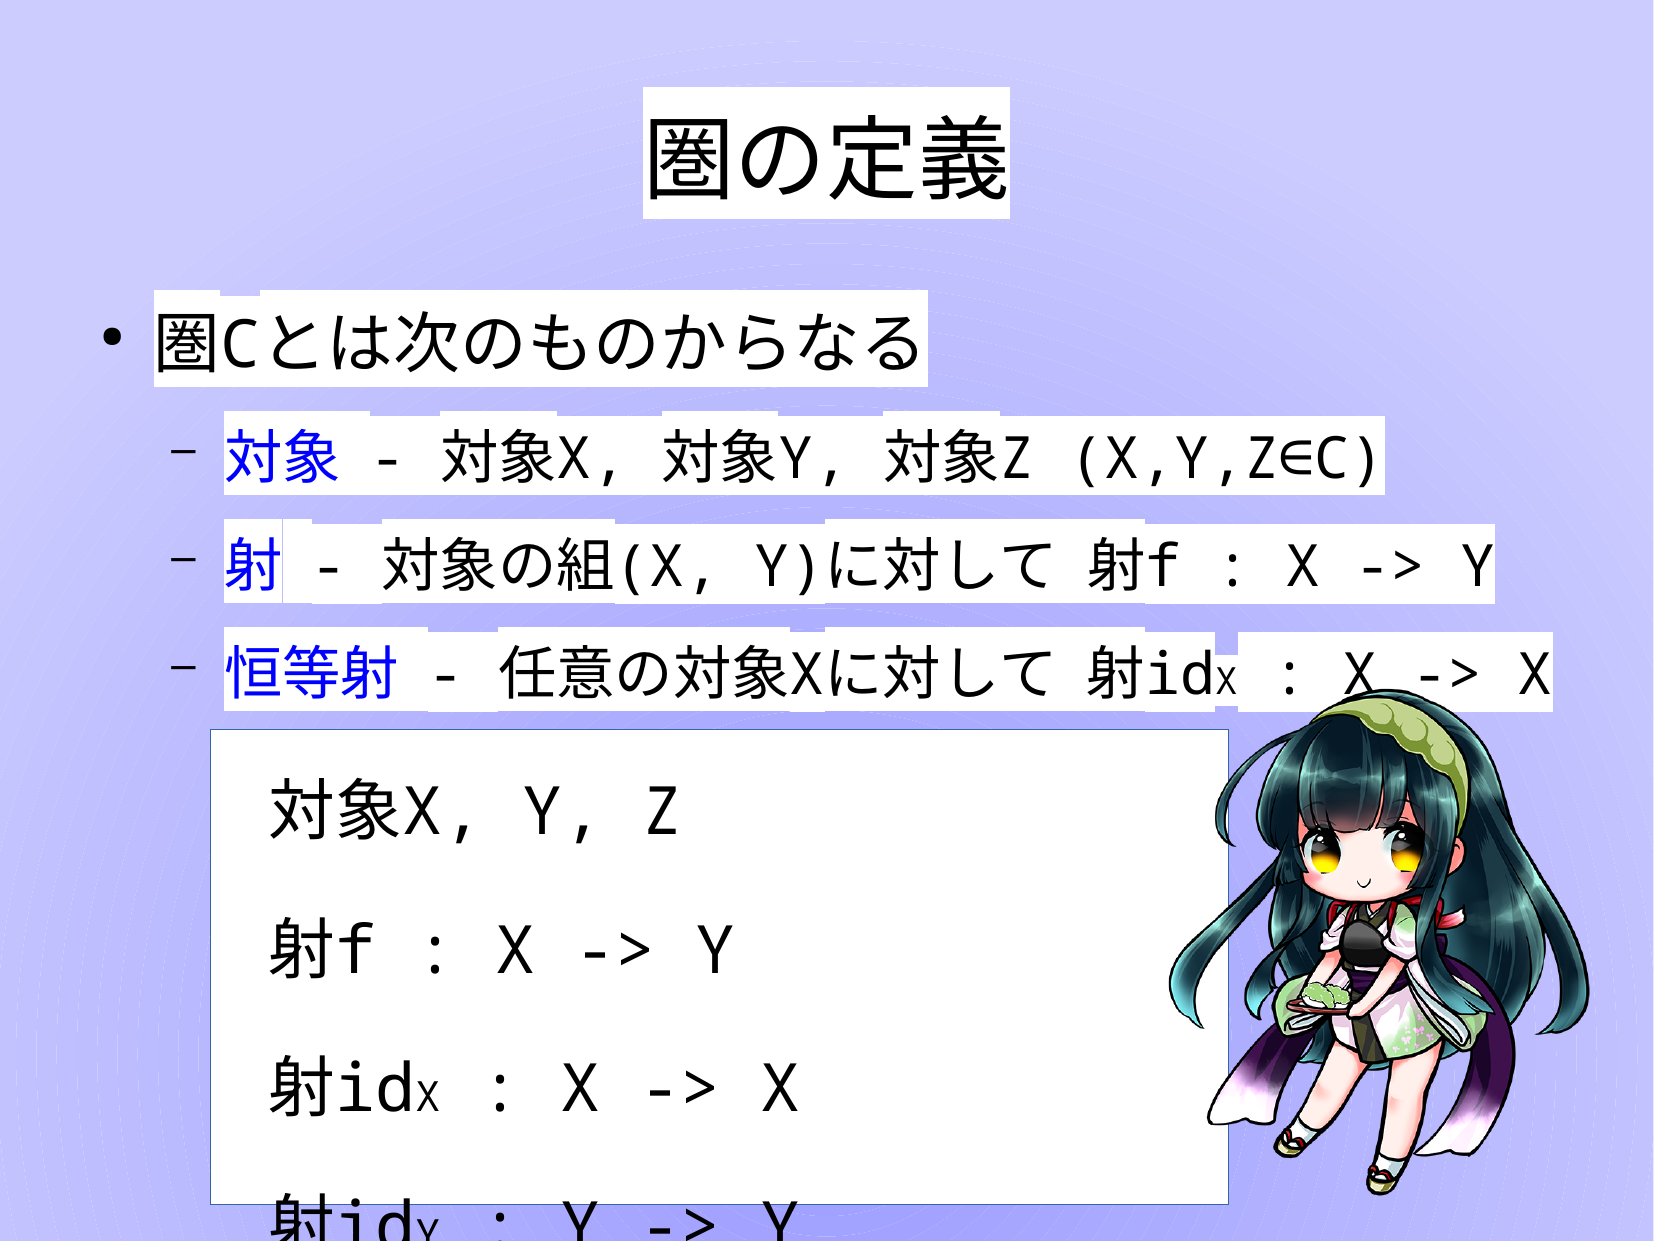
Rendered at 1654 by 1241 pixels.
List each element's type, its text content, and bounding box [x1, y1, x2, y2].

list 圏Cとは次のものからなる 対象 - 対象X, 対象Y, 対象Z (X,Y,Z∈C) 射 - 対象の組(X, Y)に対して 射f : X -> Y 恒等射 - 任意の対象Xに対して 射idX : X -> X [82, 290, 1571, 1010]
title 圏の定義 [82, 49, 1571, 257]
text_box [210, 729, 1147, 1205]
text_box [410, 1199, 1147, 1205]
text_box [288, 1199, 320, 1205]
text_box 対象X, Y, Z 射f : X -> Y 射idX : X -> X 射idY : Y -> Y [253, 750, 1147, 1199]
text_box [325, 1199, 352, 1205]
text_box [359, 1199, 404, 1205]
picture [1147, 625, 1636, 1205]
